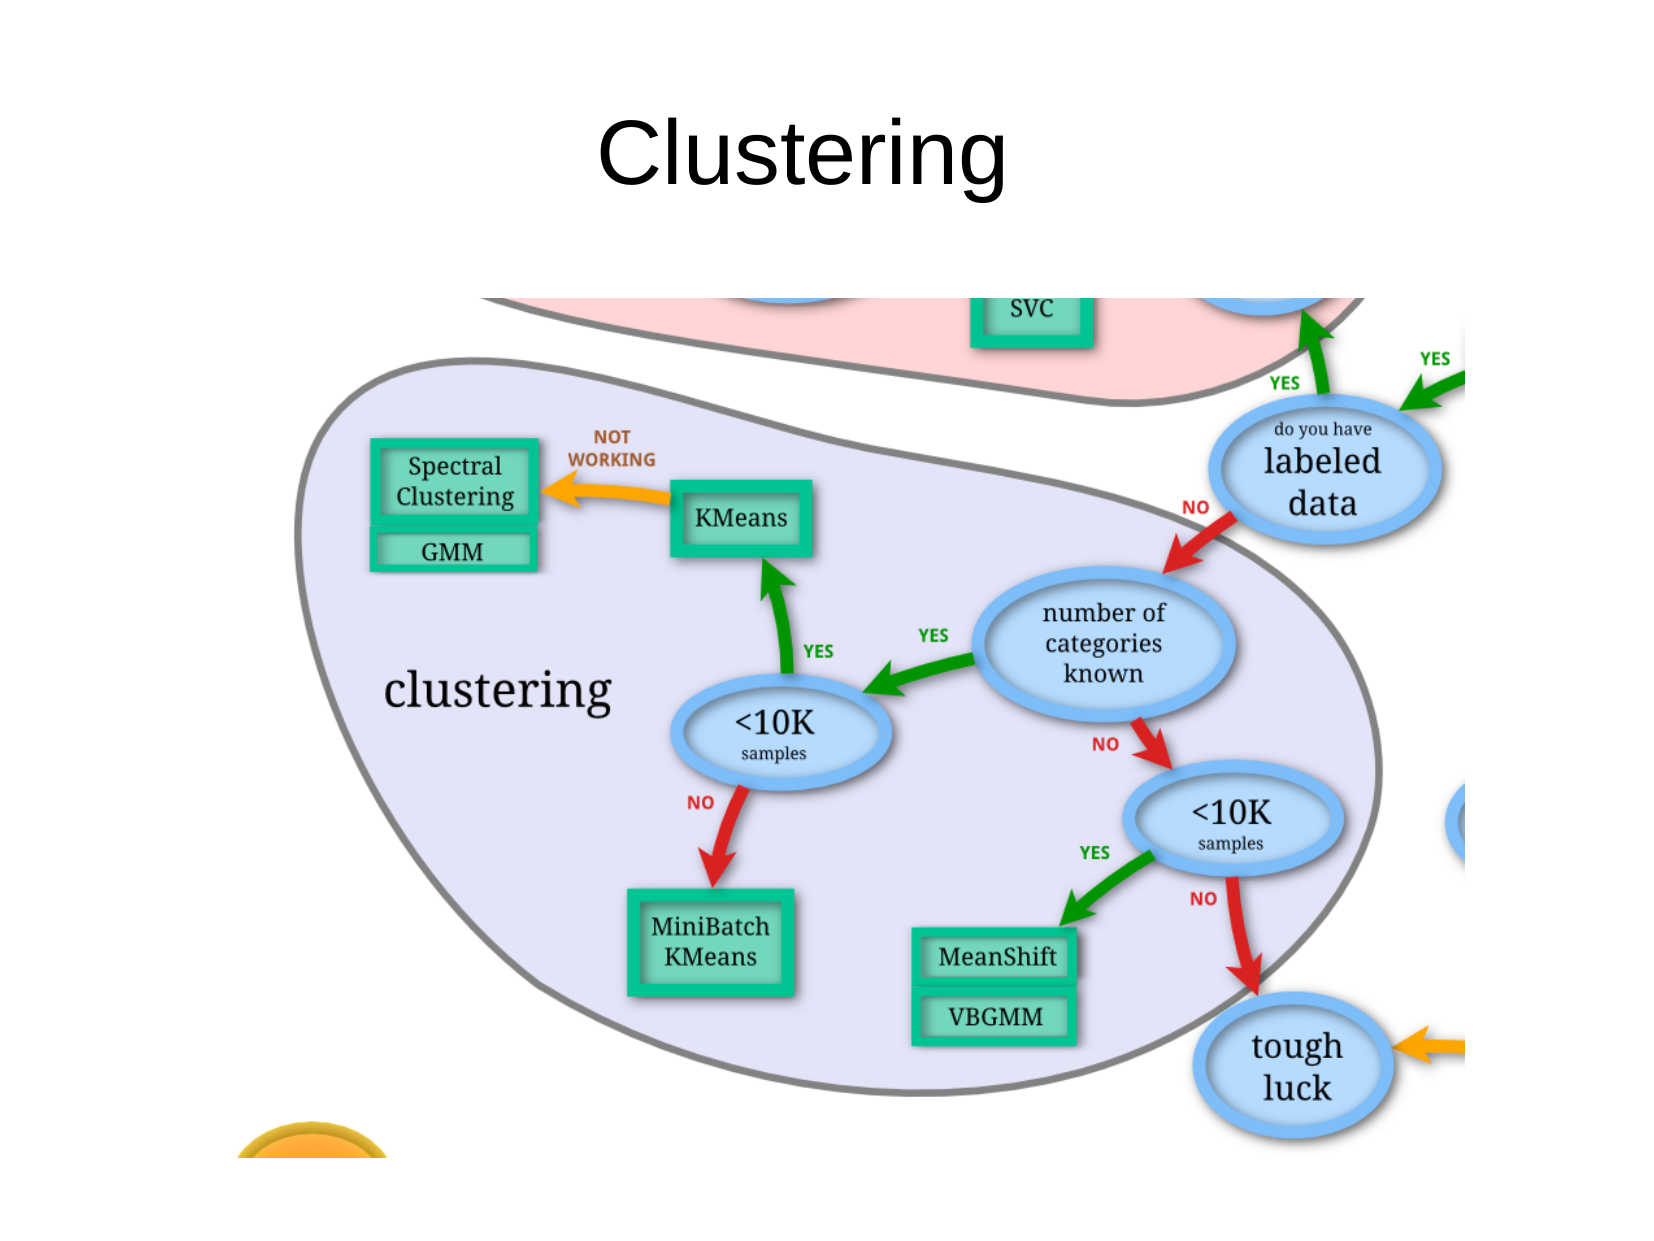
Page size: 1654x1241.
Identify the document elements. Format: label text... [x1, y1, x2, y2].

picture [236, 298, 1465, 1158]
title Clustering [59, 49, 1548, 257]
